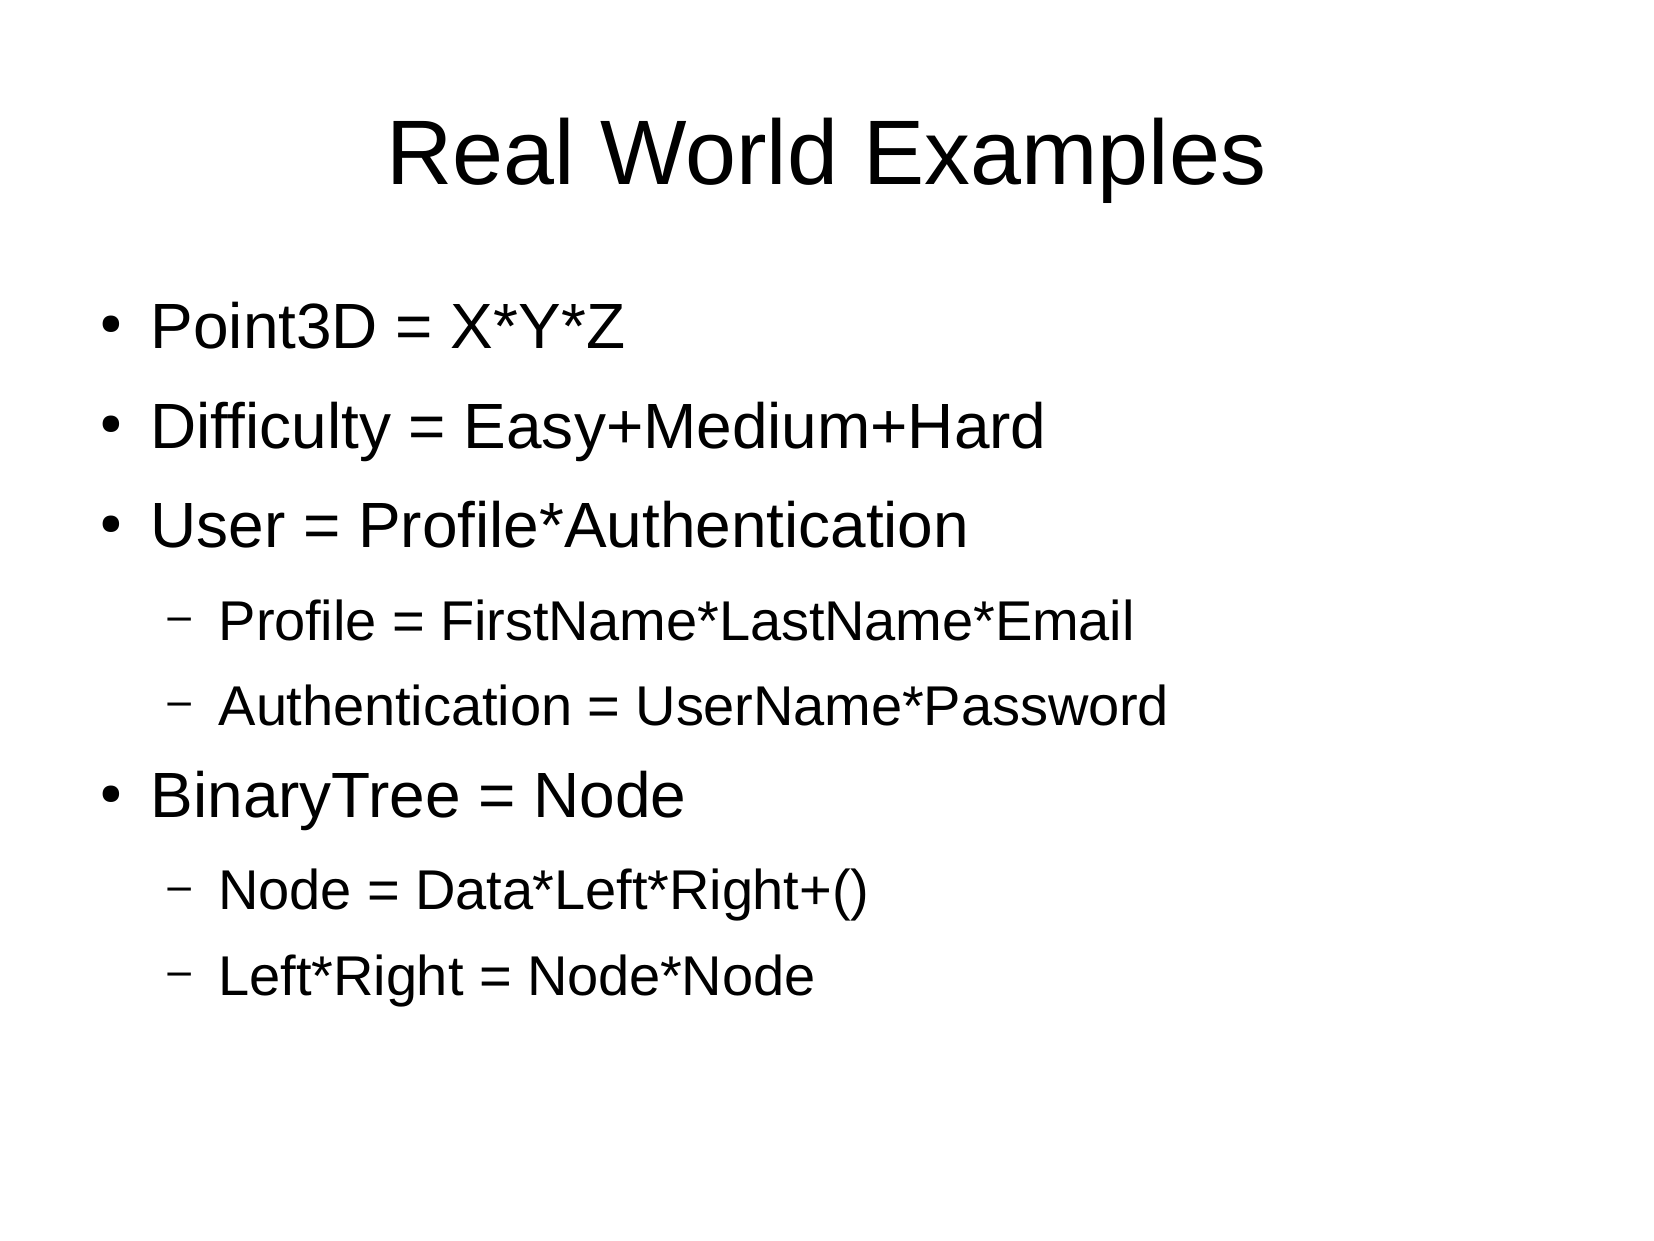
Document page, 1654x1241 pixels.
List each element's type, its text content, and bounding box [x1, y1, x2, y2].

list Point3D = X*Y*Z Difficulty = Easy+Medium+Hard User = Profile*Authentication Profile = FirstName*LastName*Email Authentication = UserName*Password BinaryTree = Node Node = Data*Left*Right+() Left*Right = Node*Node [82, 290, 1571, 1010]
title Real World Examples [82, 49, 1571, 257]
